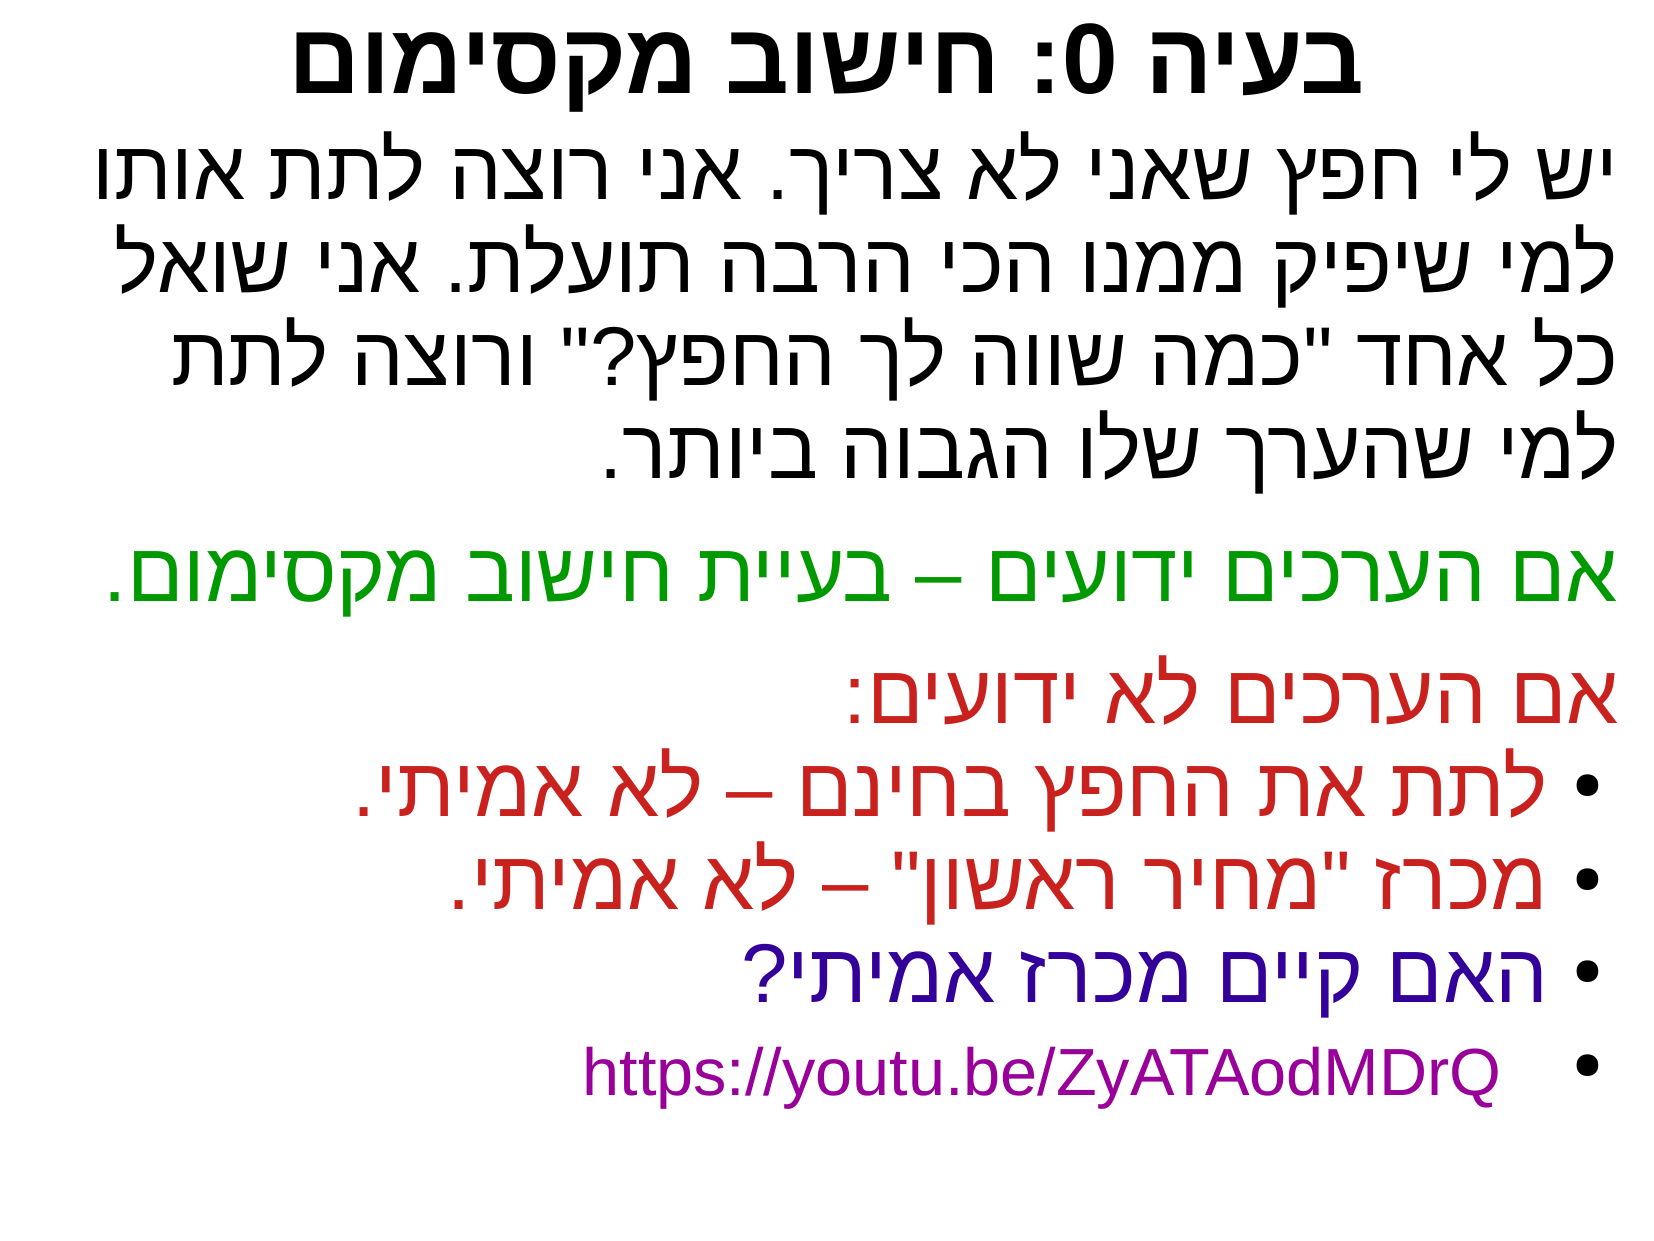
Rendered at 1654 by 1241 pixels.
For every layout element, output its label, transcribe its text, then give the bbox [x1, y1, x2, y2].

list יש לי חפץ שאני לא צריך. אני רוצה לתת אותו למי שיפיק ממנו הכי הרבה תועלת. אני שואל כל אחד "כמה שווה לך החפץ?" ורוצה לתת למי שהערך שלו הגבוה ביותר. אם הערכים ידועים – בעיית חישוב מקסימום. אם הערכים לא ידועים: לתת את החפץ בחינם – לא אמיתי. מכרז "מחיר ראשון" – לא אמיתי. האם קיים מכרז אמיתי? https://youtu.be/ZyATAodMDrQ [28, 124, 1621, 1216]
title בעיה 0: חישוב מקסימום [0, 0, 1654, 166]
